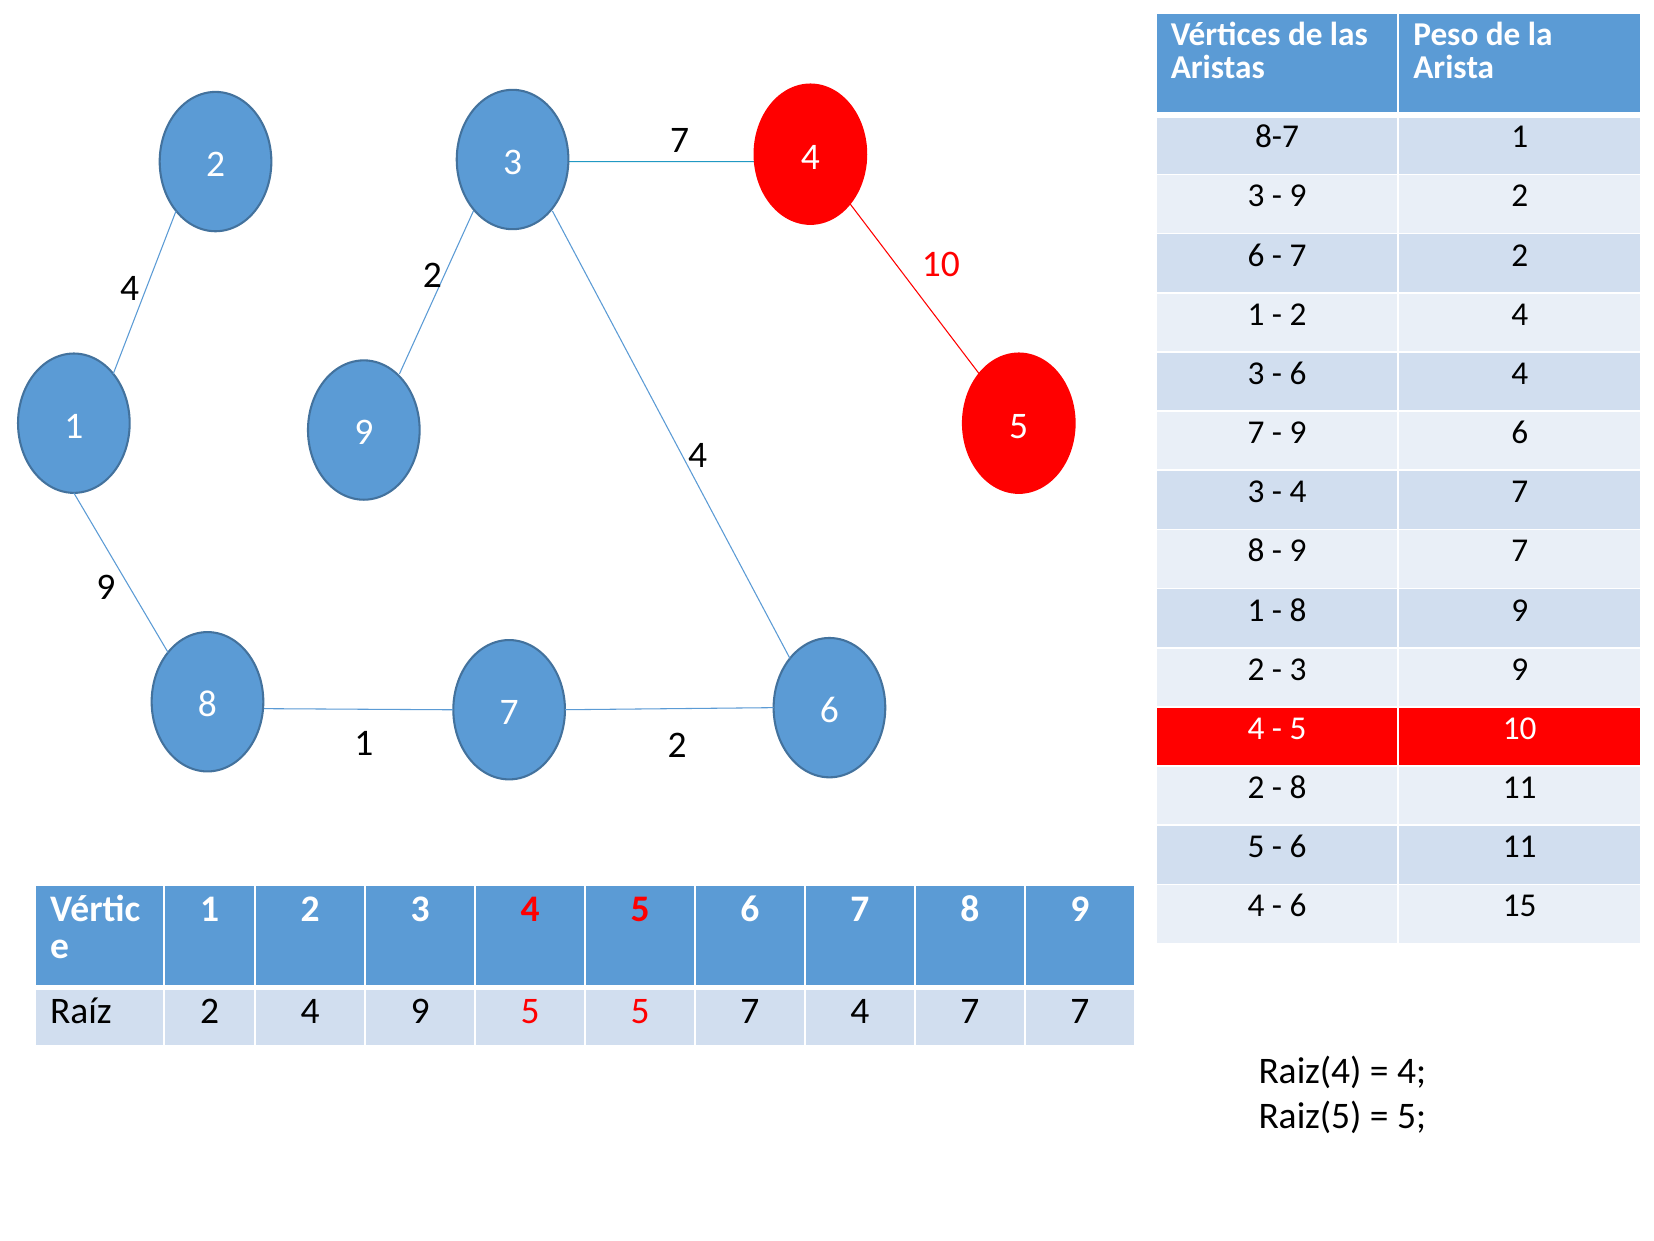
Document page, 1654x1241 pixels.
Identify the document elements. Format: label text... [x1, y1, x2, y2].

table_cell 9 [366, 990, 474, 1045]
table_cell 1 - 8 [1157, 589, 1397, 647]
table_cell 2 [1399, 175, 1640, 233]
table_cell 2 - 8 [1157, 767, 1397, 824]
table_cell 7 [1399, 530, 1640, 588]
table_header 2 [256, 886, 364, 985]
table_cell 8-7 [1157, 118, 1397, 174]
table_cell 7 [1026, 990, 1134, 1045]
text_box 4 [754, 84, 867, 224]
text_box Raiz(4) = 4; Raiz(5) = 5; [1243, 1038, 1442, 1144]
table_cell 7 - 9 [1157, 412, 1397, 469]
table_cell 2 [165, 990, 254, 1045]
table_header 1 [165, 886, 254, 985]
text_box 2 [408, 242, 457, 303]
table_cell 1 - 2 [1157, 294, 1397, 351]
table_cell 3 - 9 [1157, 175, 1397, 233]
table_cell 5 [476, 990, 584, 1045]
text_box 1 [18, 353, 130, 493]
table_cell 9 [1399, 649, 1640, 706]
table_cell 4 [1399, 353, 1640, 410]
table_cell 6 - 7 [1157, 234, 1397, 292]
table_cell 7 [1399, 471, 1640, 529]
table_cell 1 [1399, 118, 1640, 174]
table_header 6 [696, 886, 804, 985]
text_box 9 [307, 360, 420, 500]
table_cell 4 - 5 [1157, 708, 1397, 765]
table_header Vértice [36, 886, 163, 985]
table_cell 11 [1399, 767, 1640, 824]
text_box 7 [655, 107, 705, 167]
table_cell 7 [696, 990, 804, 1045]
text_box 5 [962, 353, 1075, 493]
table_header Peso de la Arista [1399, 14, 1640, 112]
table_cell 4 [806, 990, 914, 1045]
table_cell 11 [1399, 826, 1640, 884]
table_header 5 [586, 886, 694, 985]
table_cell 2 [1399, 234, 1640, 292]
table_cell 4 [1399, 294, 1640, 351]
text_box 2 [159, 91, 272, 232]
text_box 7 [453, 640, 565, 780]
table_header 4 [476, 886, 584, 985]
text_box 9 [81, 554, 131, 615]
text_box 8 [151, 632, 264, 772]
table_cell 4 [256, 990, 364, 1045]
table_cell 5 - 6 [1157, 826, 1397, 884]
table_cell 4 - 6 [1157, 885, 1397, 943]
table_cell 10 [1399, 708, 1640, 765]
text_box 4 [673, 423, 723, 483]
text_box 10 [907, 231, 975, 292]
text_box 2 [652, 712, 702, 773]
text_box 1 [339, 710, 389, 771]
table_cell 8 - 9 [1157, 530, 1397, 588]
text_box 4 [105, 255, 154, 316]
table_cell 3 - 4 [1157, 471, 1397, 529]
table_cell 5 [586, 990, 694, 1045]
table_header 8 [916, 886, 1024, 985]
table_header 9 [1026, 886, 1134, 985]
text_box 3 [456, 89, 569, 230]
table_cell Raíz [36, 990, 163, 1045]
table_header Vértices de las Aristas [1157, 14, 1397, 112]
table_cell 9 [1399, 589, 1640, 647]
table_cell 6 [1399, 412, 1640, 469]
table_cell 7 [916, 990, 1024, 1045]
table_header 3 [366, 886, 474, 985]
table_cell 3 - 6 [1157, 353, 1397, 410]
table_header 7 [806, 886, 914, 985]
text_box 6 [773, 637, 886, 778]
table_cell 15 [1399, 885, 1640, 943]
table_cell 2 - 3 [1157, 649, 1397, 706]
